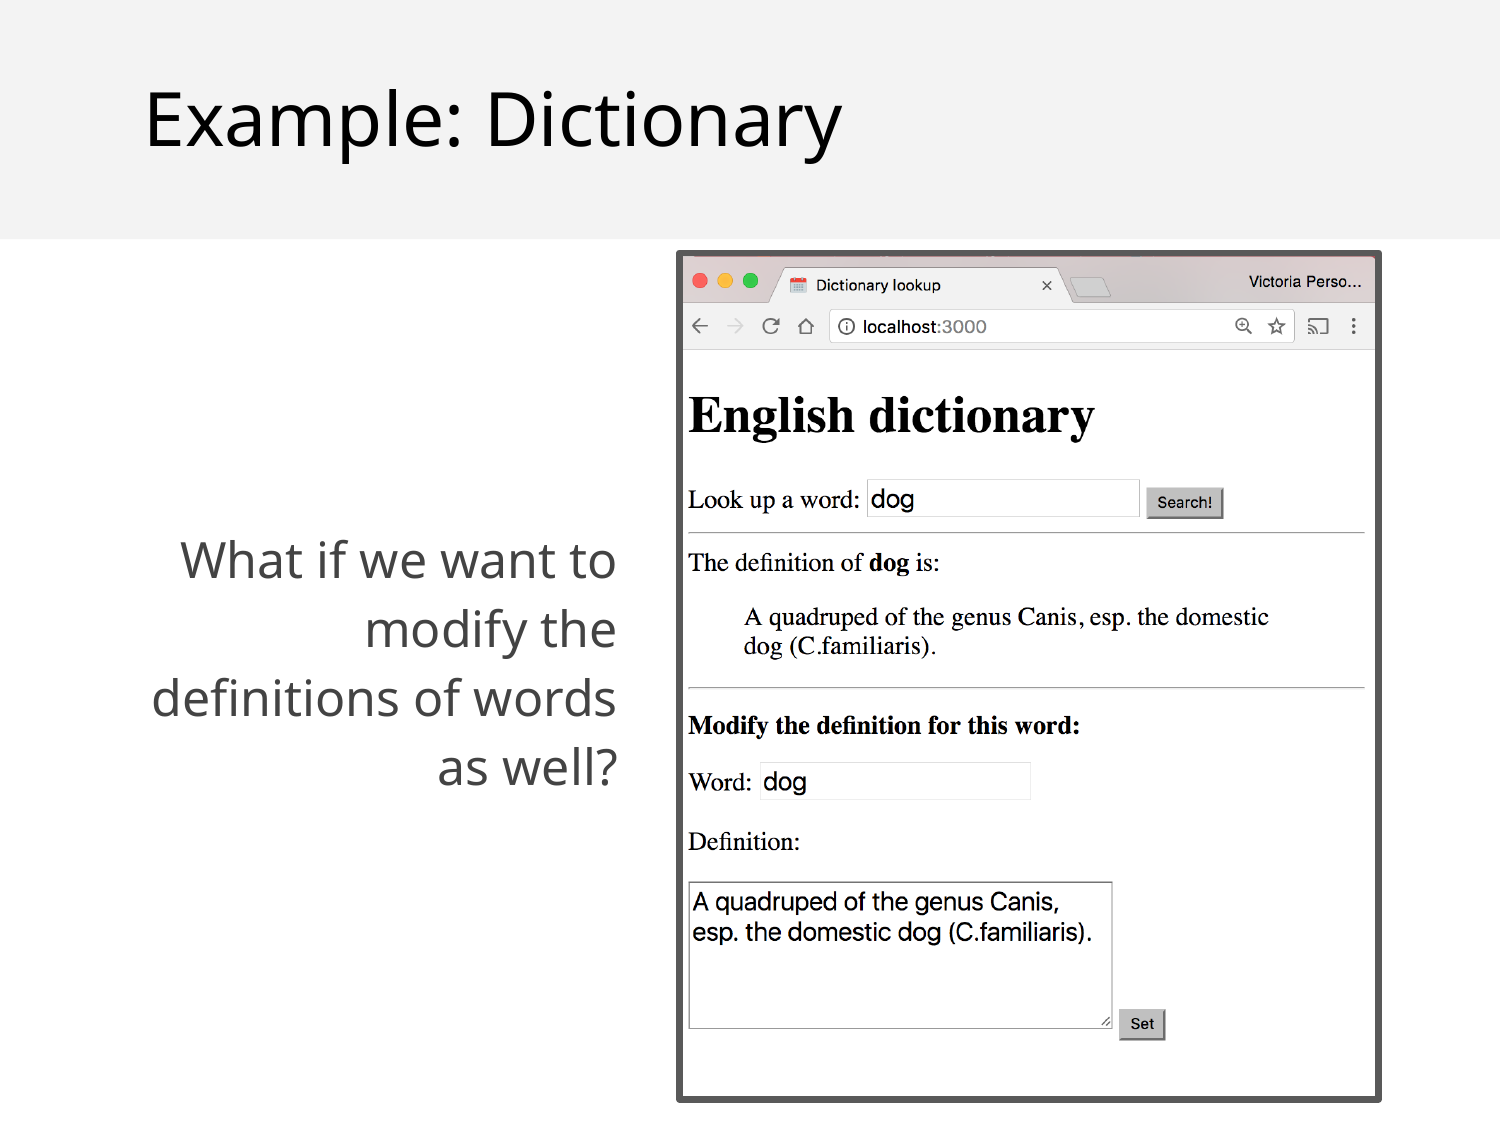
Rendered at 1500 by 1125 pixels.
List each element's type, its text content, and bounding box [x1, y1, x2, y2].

title Example: Dictionary [128, 56, 1372, 183]
list What if we want to modify the definitions of words as well? [128, 504, 633, 989]
picture [682, 255, 1376, 1097]
